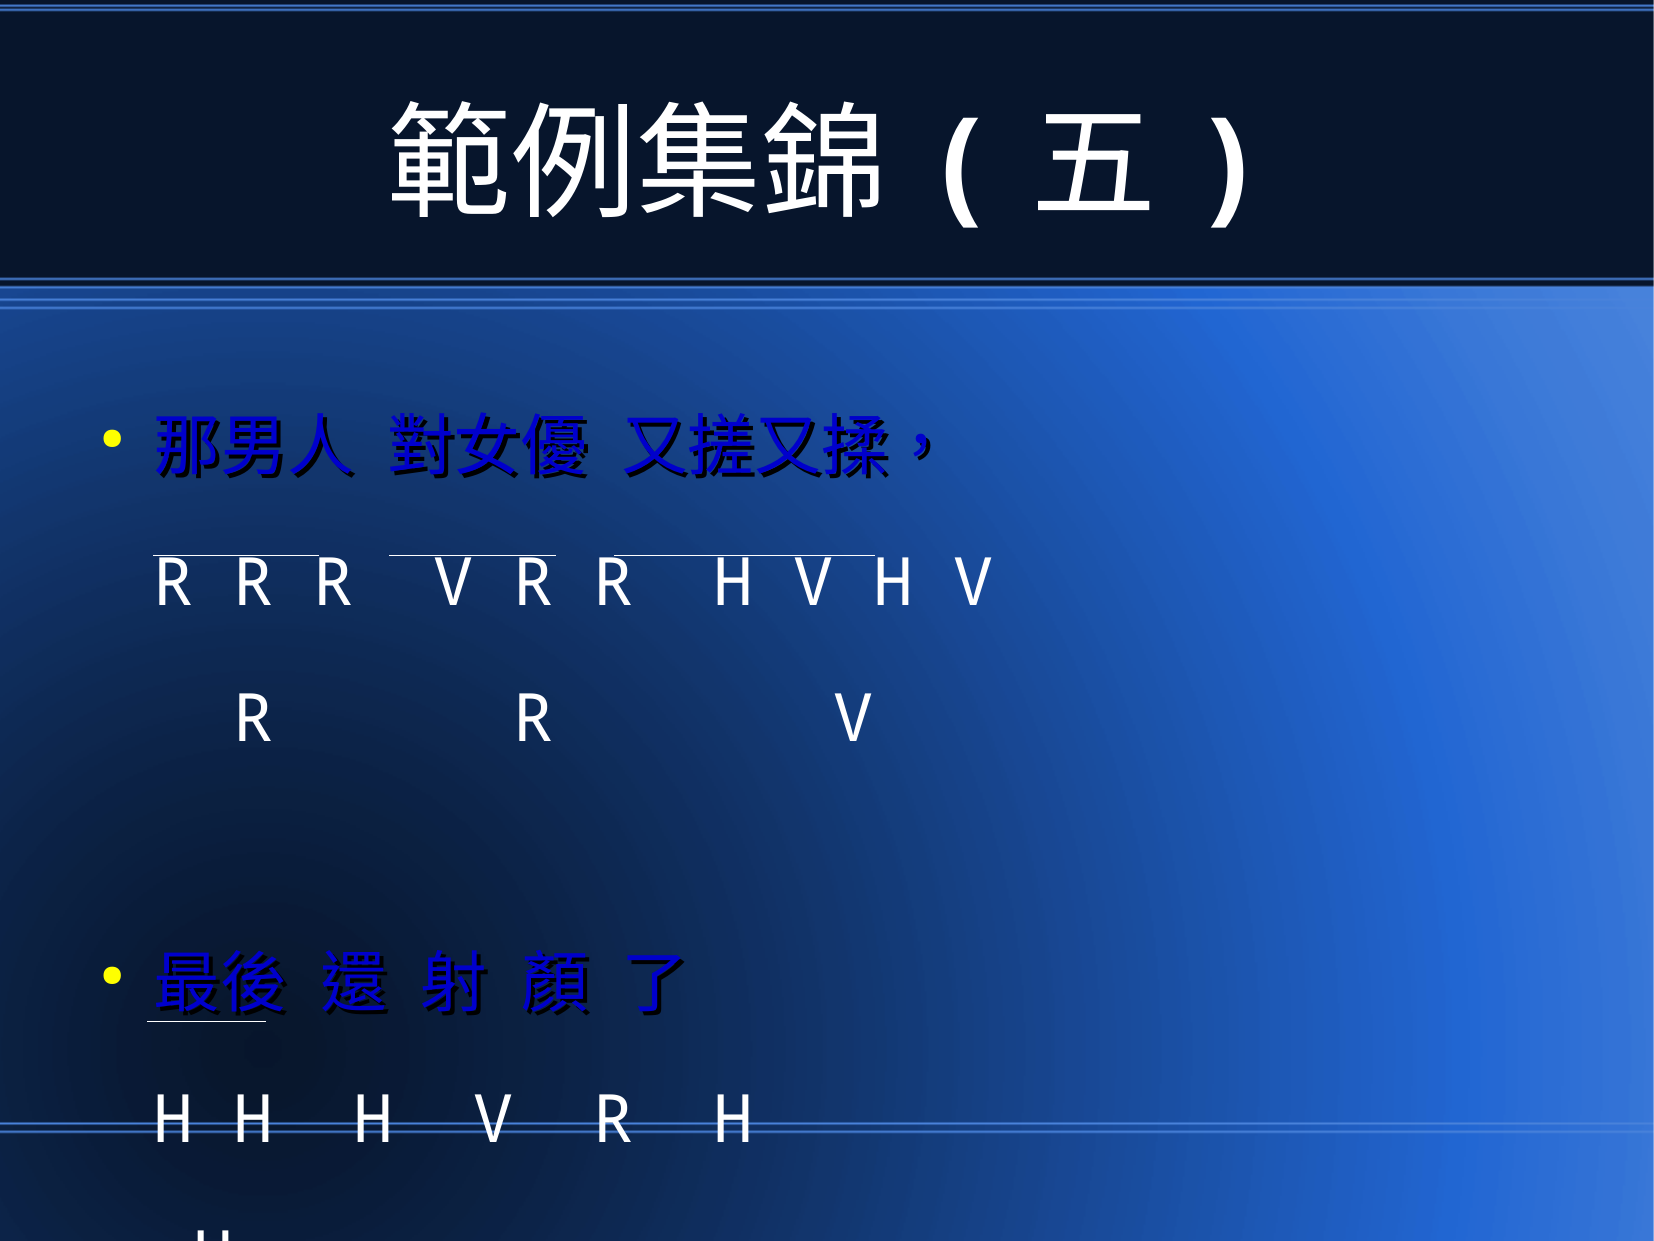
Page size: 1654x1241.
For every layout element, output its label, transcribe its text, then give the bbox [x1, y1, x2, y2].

list 那男人 對女優 又搓又揉， R R R V R R H V H V R R V 最後 還 射 顏 了 H H H V R H H [82, 343, 1571, 1133]
picture [0, 0, 1654, 1241]
title 範例集錦(五) [82, 49, 1571, 257]
